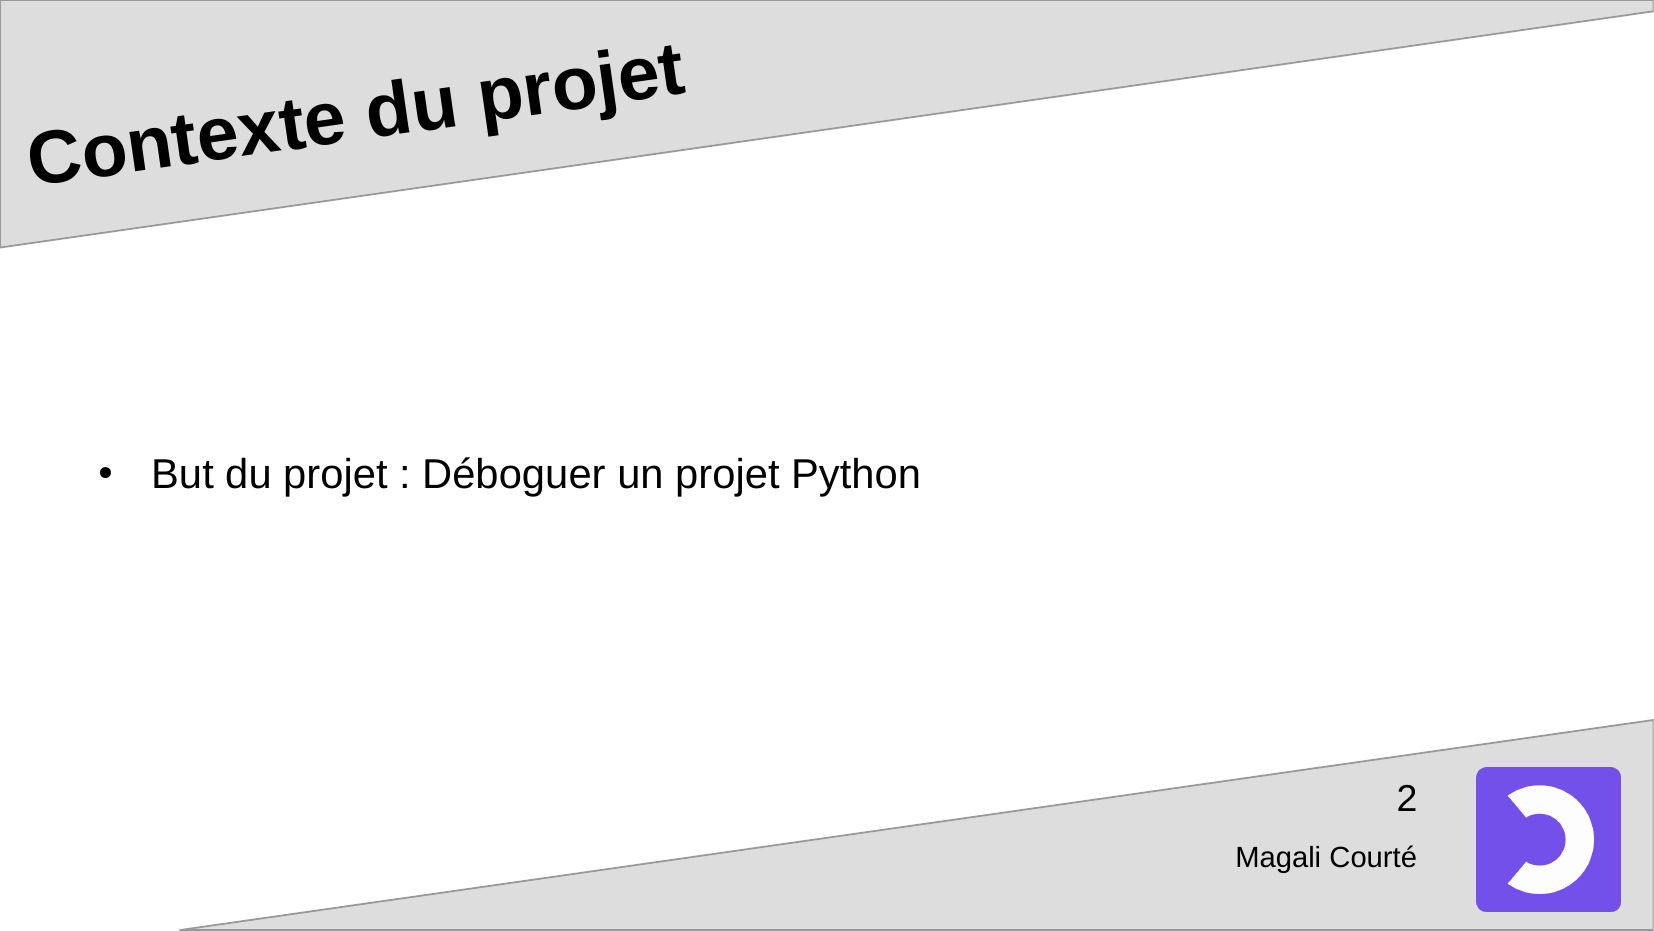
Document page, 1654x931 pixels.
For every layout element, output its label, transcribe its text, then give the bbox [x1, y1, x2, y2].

picture [1476, 767, 1621, 912]
title Contexte du projet [16, 0, 1501, 239]
list But du projet : Déboguer un projet Python [80, 257, 1536, 798]
